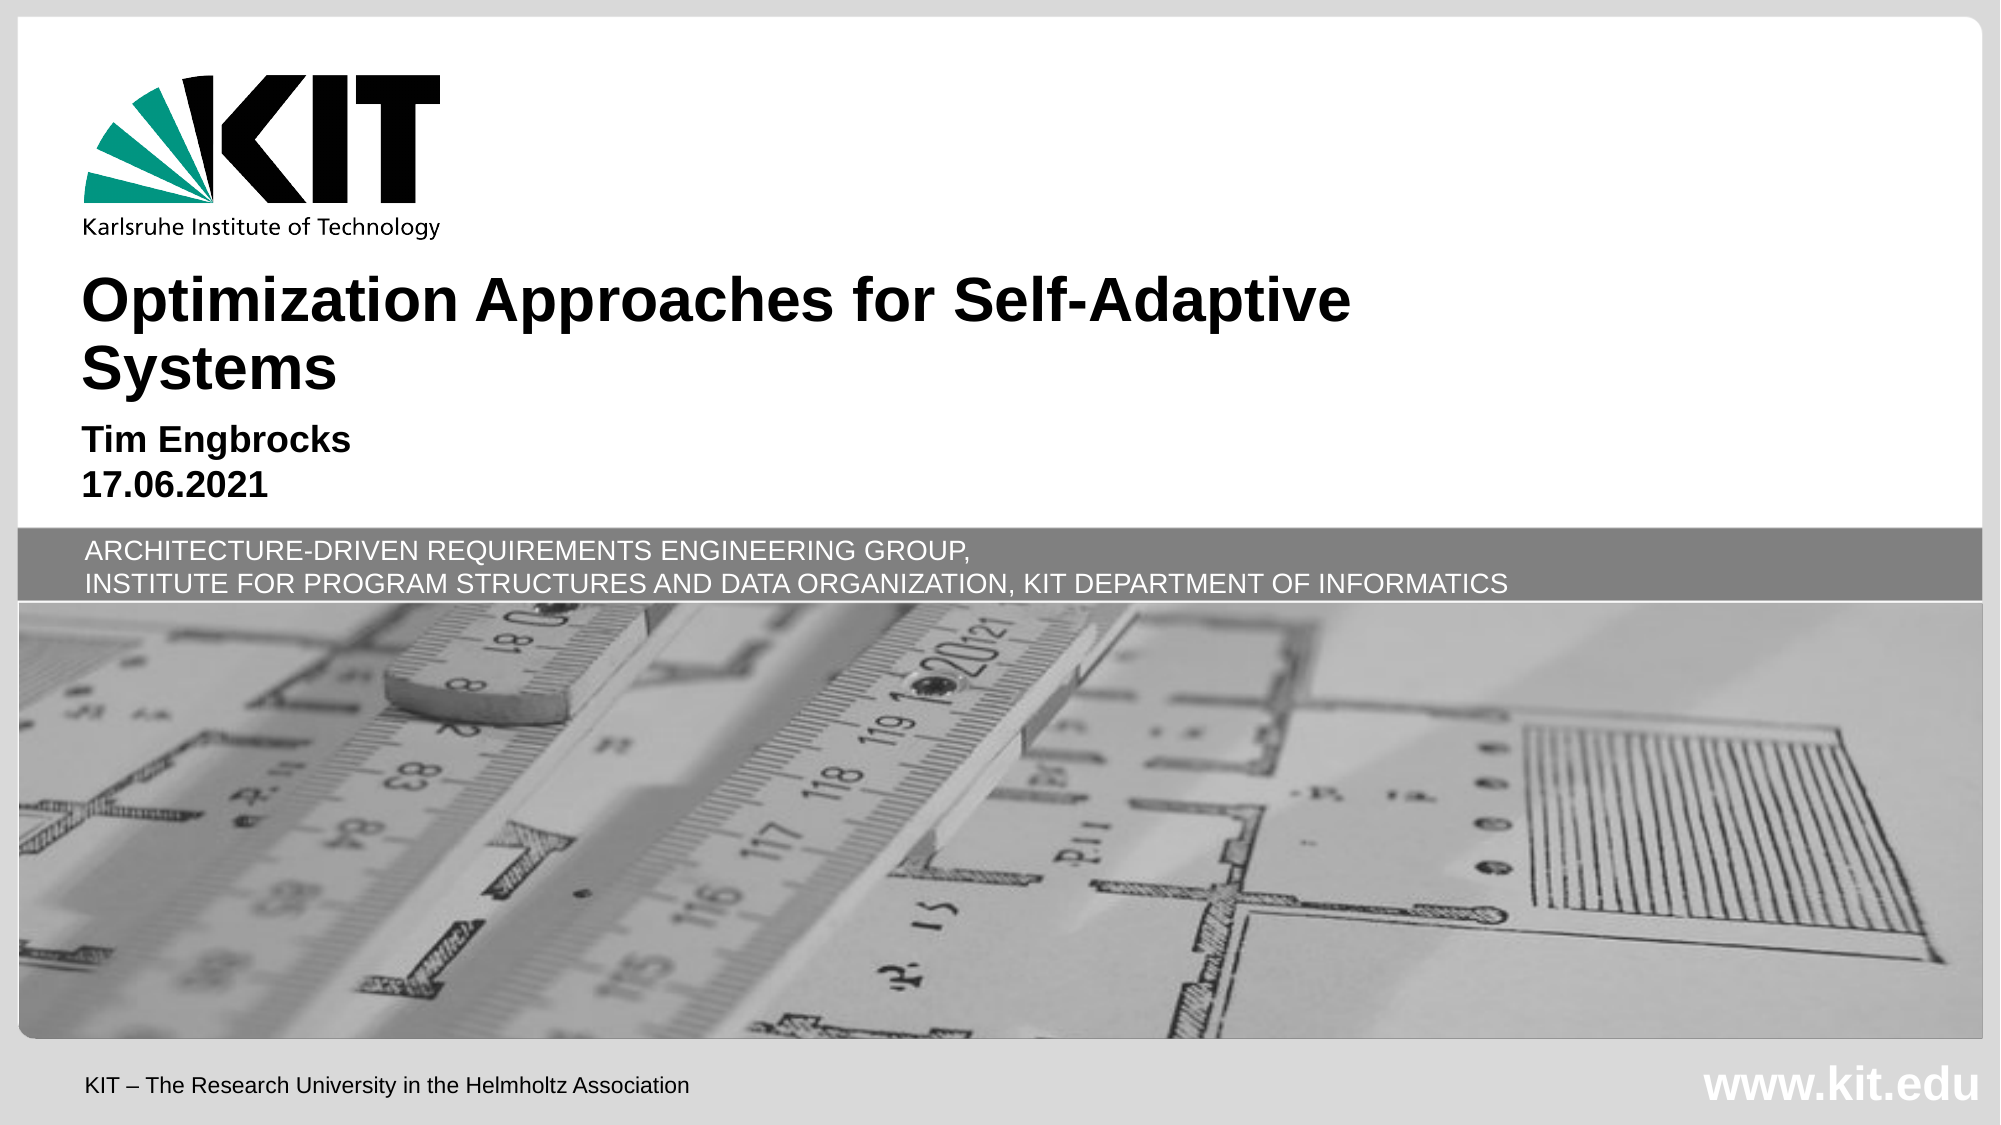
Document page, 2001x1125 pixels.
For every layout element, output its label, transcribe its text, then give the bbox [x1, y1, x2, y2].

picture [0, 0, 2000, 1125]
text_box Optimization Approaches for Self-Adaptive Systems [81, 259, 1458, 403]
text_box Tim Engbrocks 17.06.2021 [81, 415, 1455, 492]
